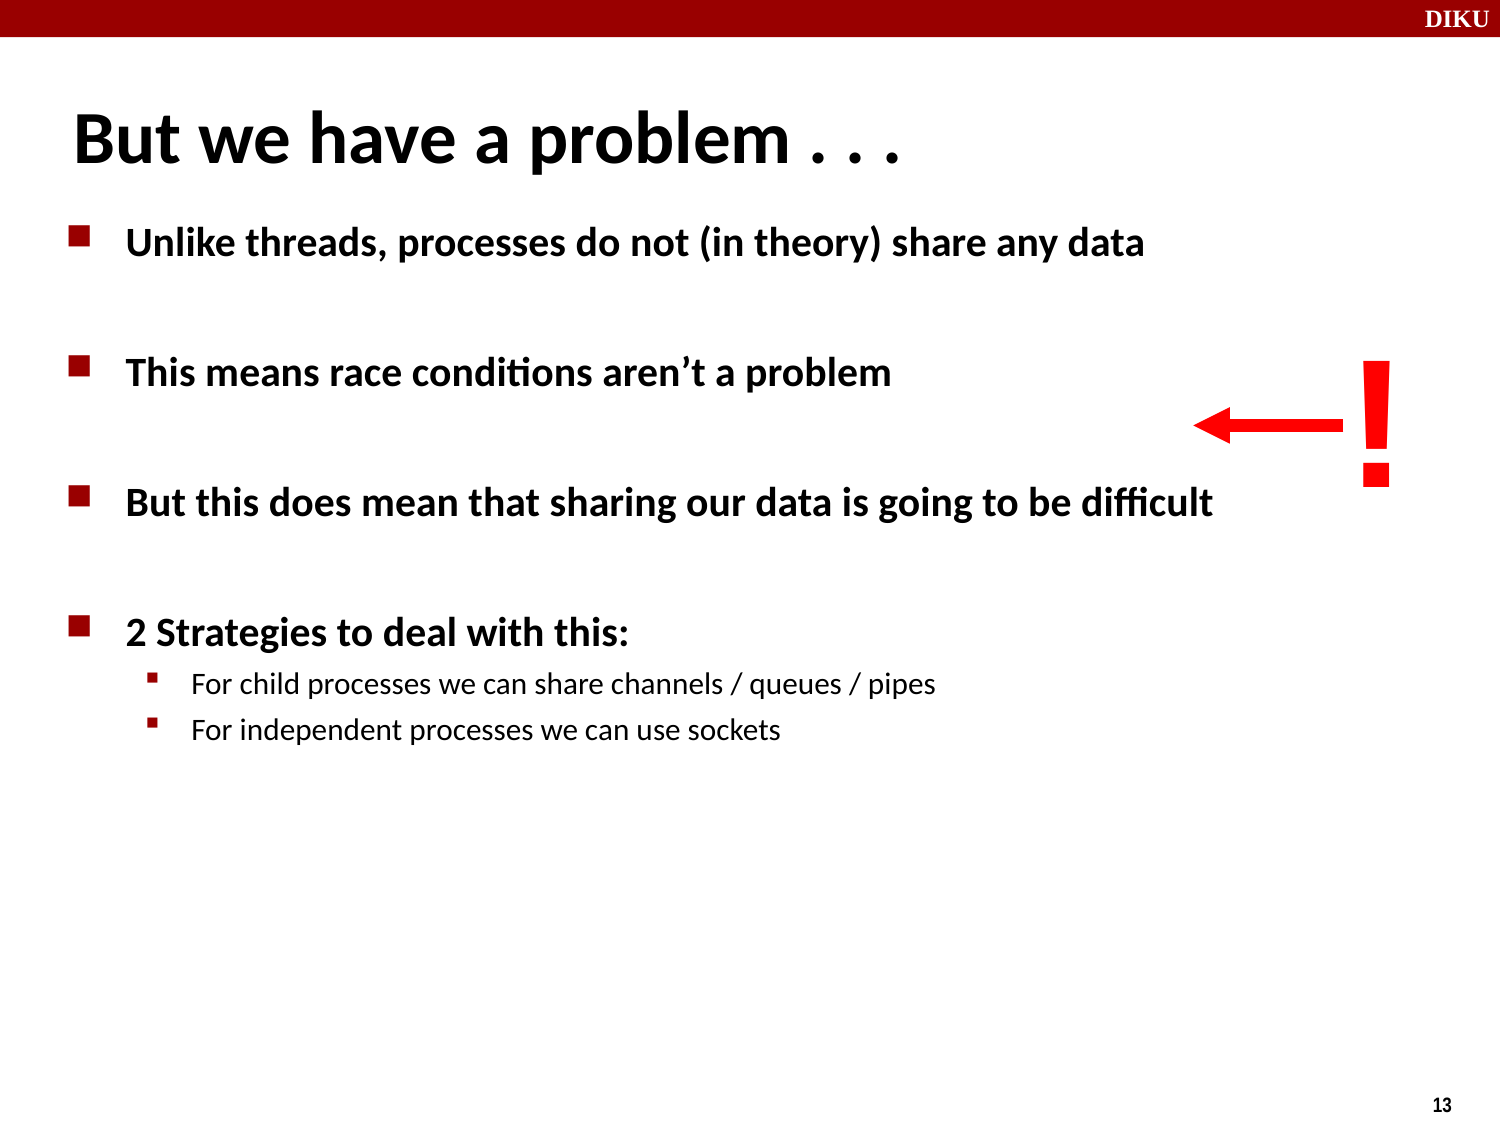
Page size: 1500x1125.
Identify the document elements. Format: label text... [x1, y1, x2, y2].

text_box ! [1331, 314, 1457, 535]
text_box Unlike threads, processes do not (in theory) share any data This means race conditions aren’t a problem But this does mean that sharing our data is going to be difficult 2 Strategies to deal with this: For child processes we can share channels / queues / pipes For independent processes we can use sockets [54, 207, 1366, 1023]
text_box But we have a problem . . . [58, 71, 1304, 197]
